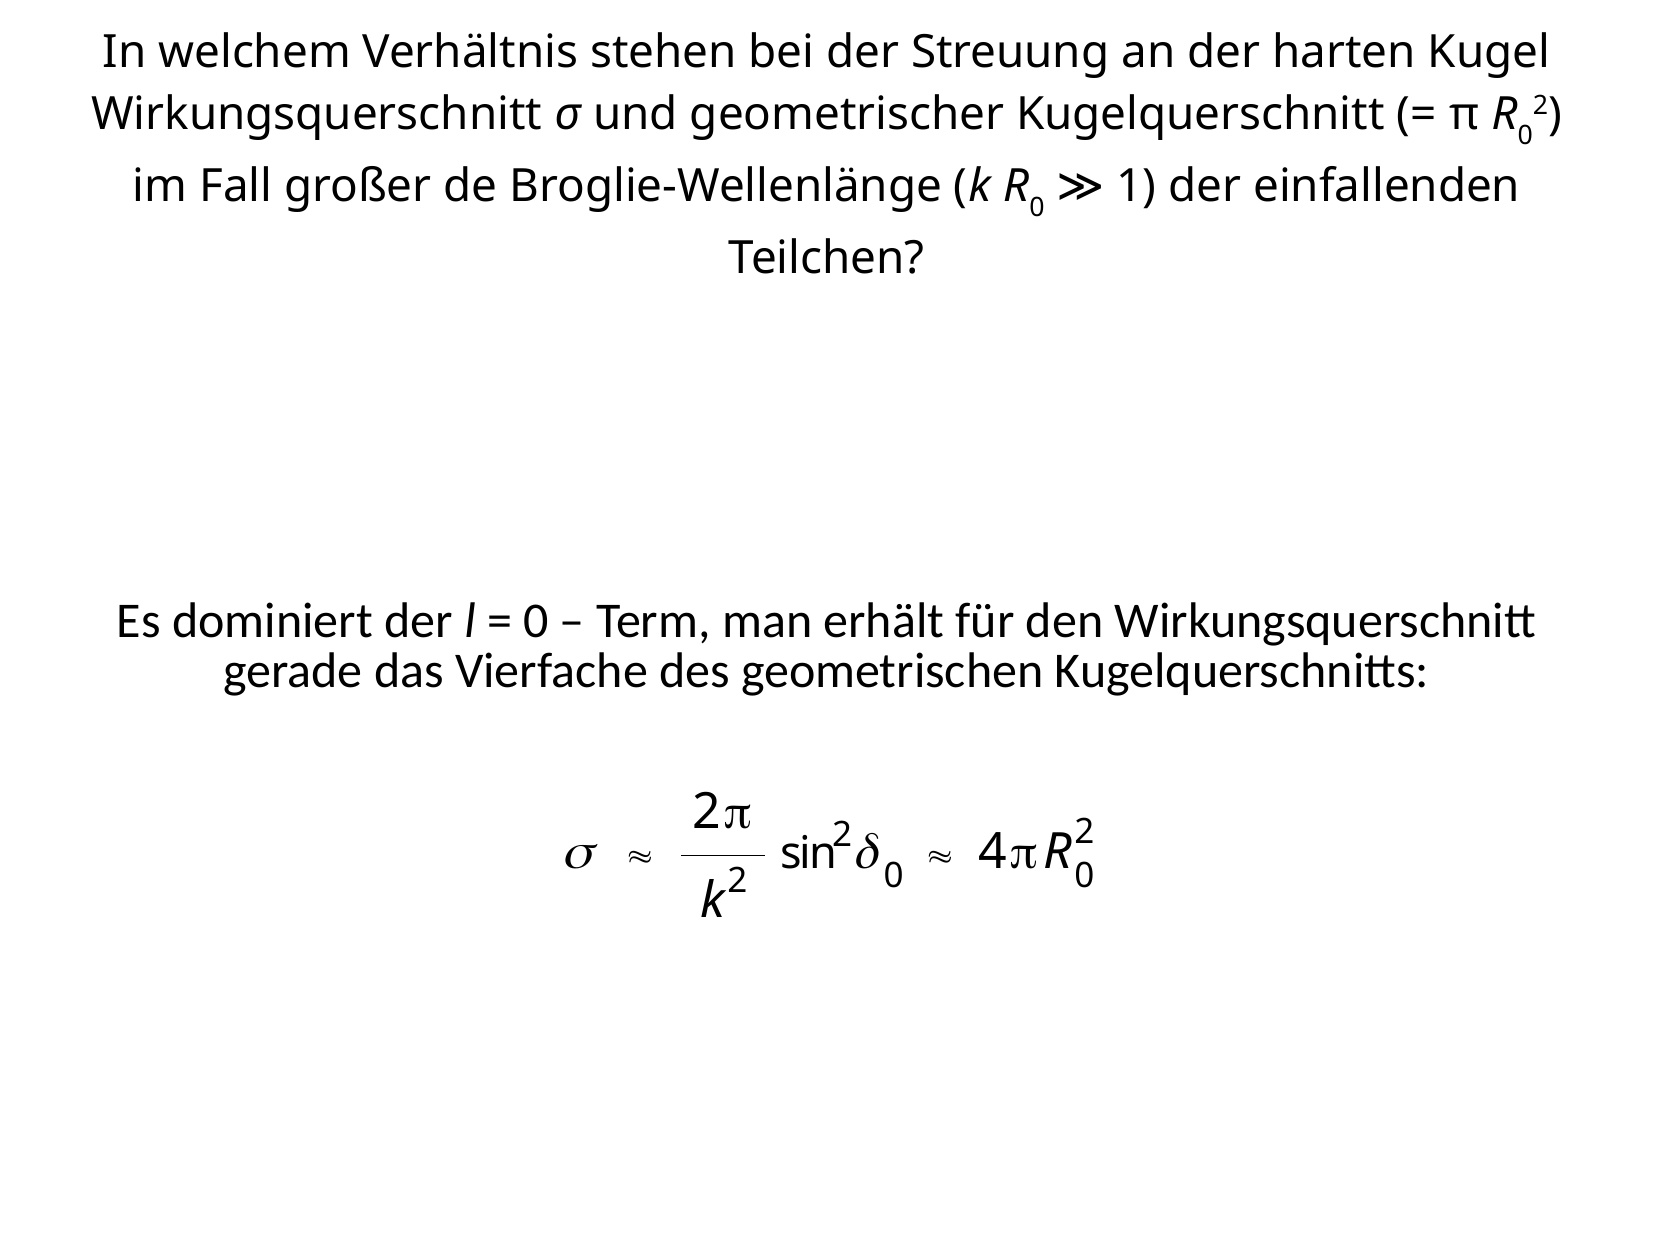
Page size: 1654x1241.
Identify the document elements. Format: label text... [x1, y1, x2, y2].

title In welchem Verhältnis stehen bei der Streuung an der harten Kugel Wirkungsquerschnitt σ und geometrischer Kugelquerschnitt (= π R02) im Fall großer de Broglie-Wellenlänge (k R0 ≫ 1) der einfallenden Teilchen? [82, 49, 1571, 257]
chart [555, 781, 1098, 932]
subtitle Es dominiert der l = 0 – Term, man erhält für den Wirkungsquerschnitt gerade das Vierfache des geometrischen Kugelquerschnitts: [82, 290, 1571, 1010]
